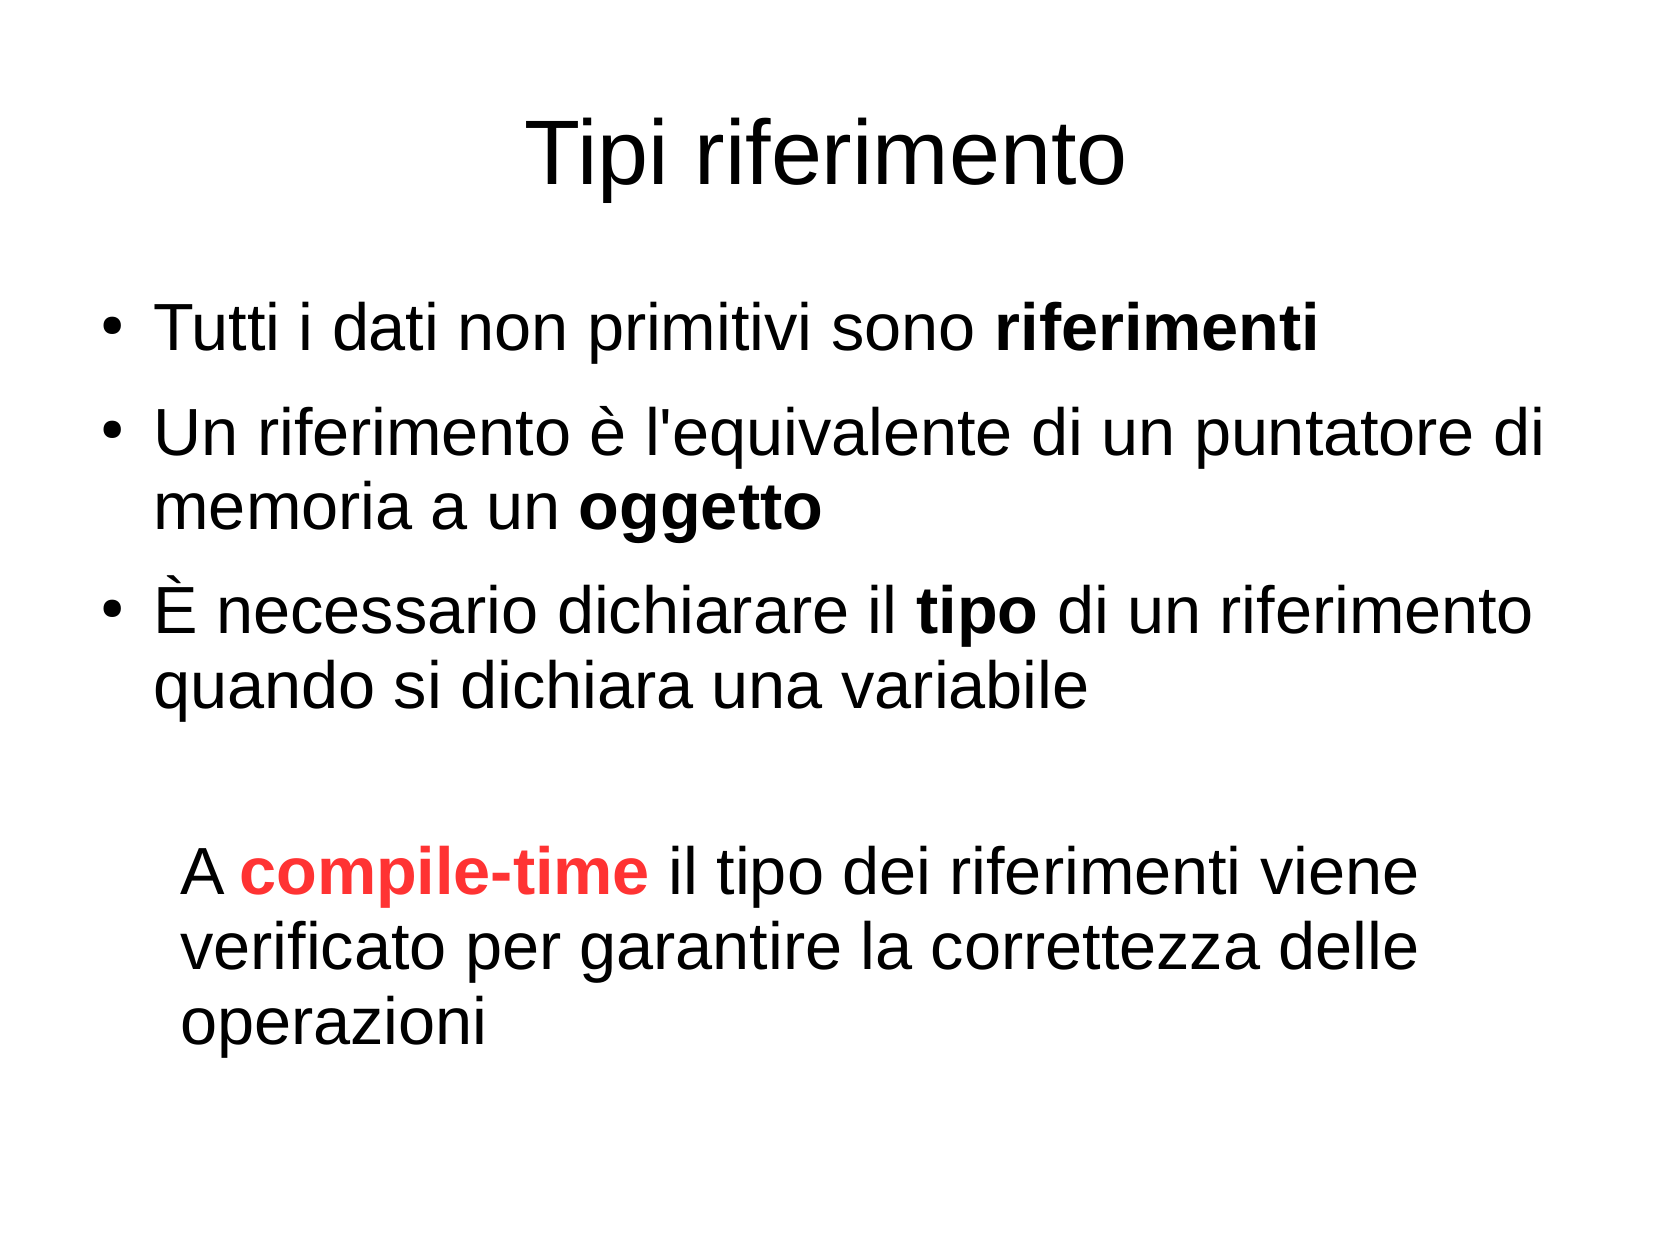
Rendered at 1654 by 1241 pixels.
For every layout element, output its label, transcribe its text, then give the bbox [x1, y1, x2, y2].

list Tutti i dati non primitivi sono riferimenti Un riferimento è l'equivalente di un puntatore di memoria a un oggetto È necessario dichiarare il tipo di un riferimento quando si dichiara una variabile [82, 290, 1571, 756]
text_box A compile-time il tipo dei riferimenti viene verificato per garantire la correttezza delle operazioni [129, 826, 1524, 1066]
title Tipi riferimento [82, 49, 1571, 257]
